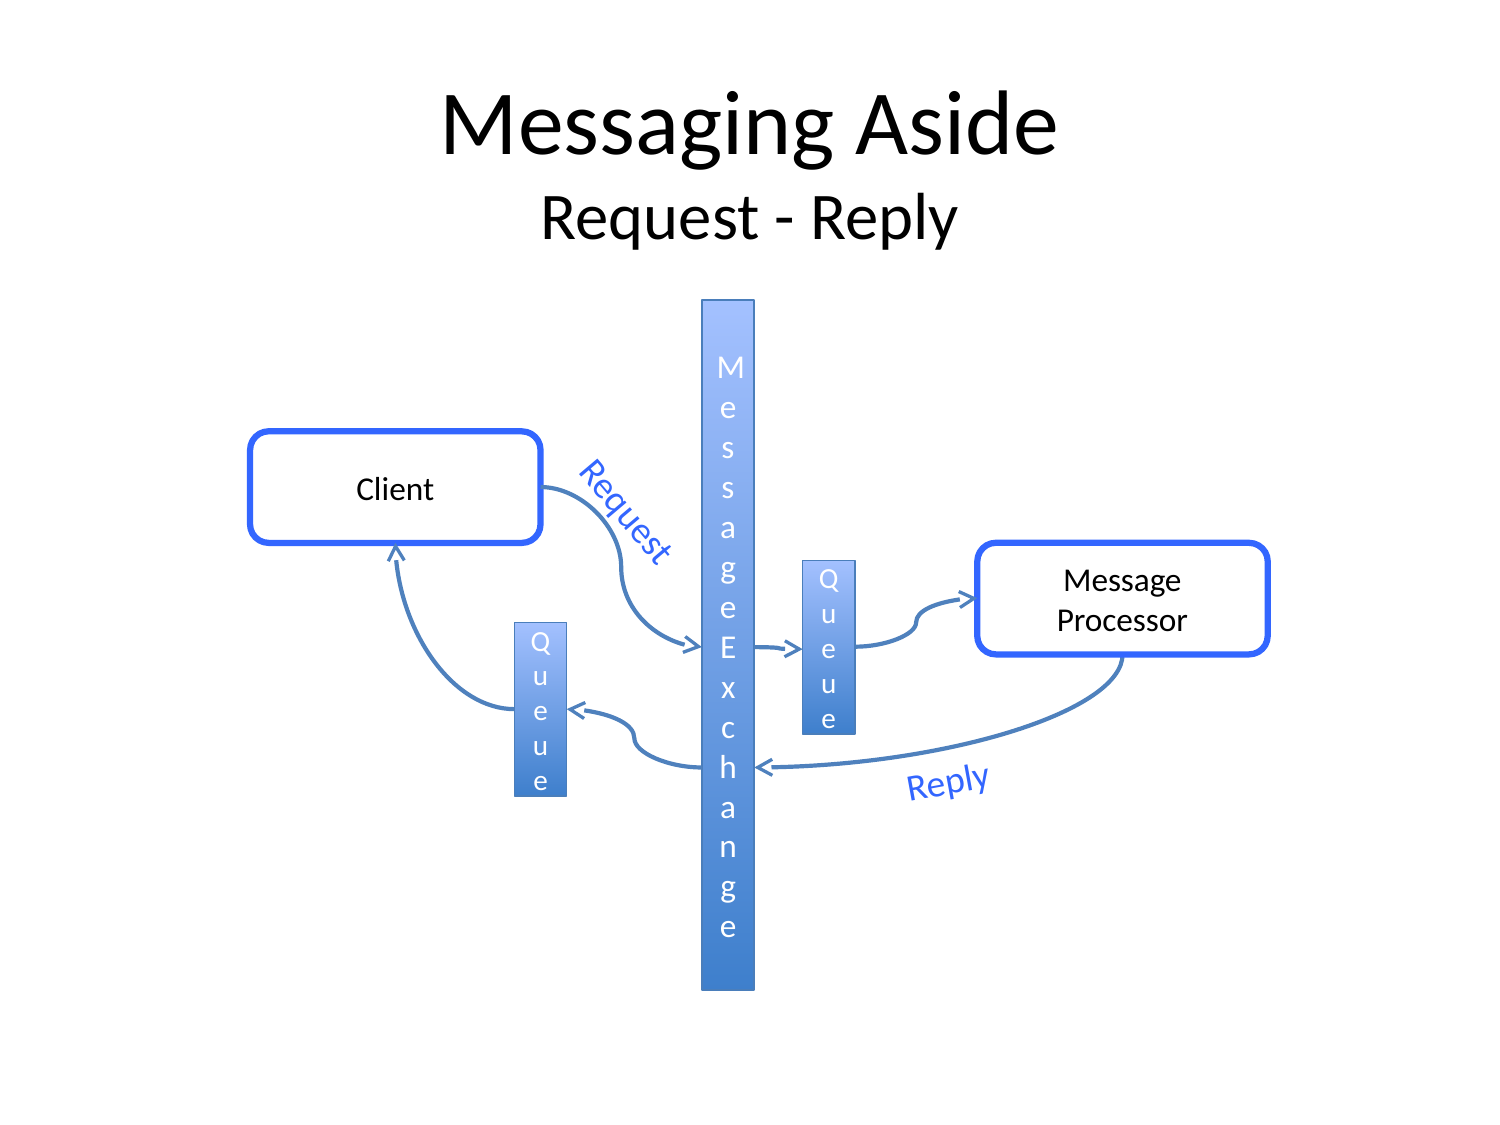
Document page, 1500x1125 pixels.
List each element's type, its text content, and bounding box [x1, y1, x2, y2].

text_box Reply [886, 739, 1009, 819]
text_box Message Processor [977, 542, 1268, 655]
text_box Queue [514, 622, 567, 796]
text_box Request [556, 432, 701, 589]
text_box Message Exchange [701, 299, 755, 991]
text_box Client [250, 431, 541, 543]
text_box Queue [802, 560, 855, 734]
title Messaging Aside Request - Reply [75, 45, 1425, 271]
